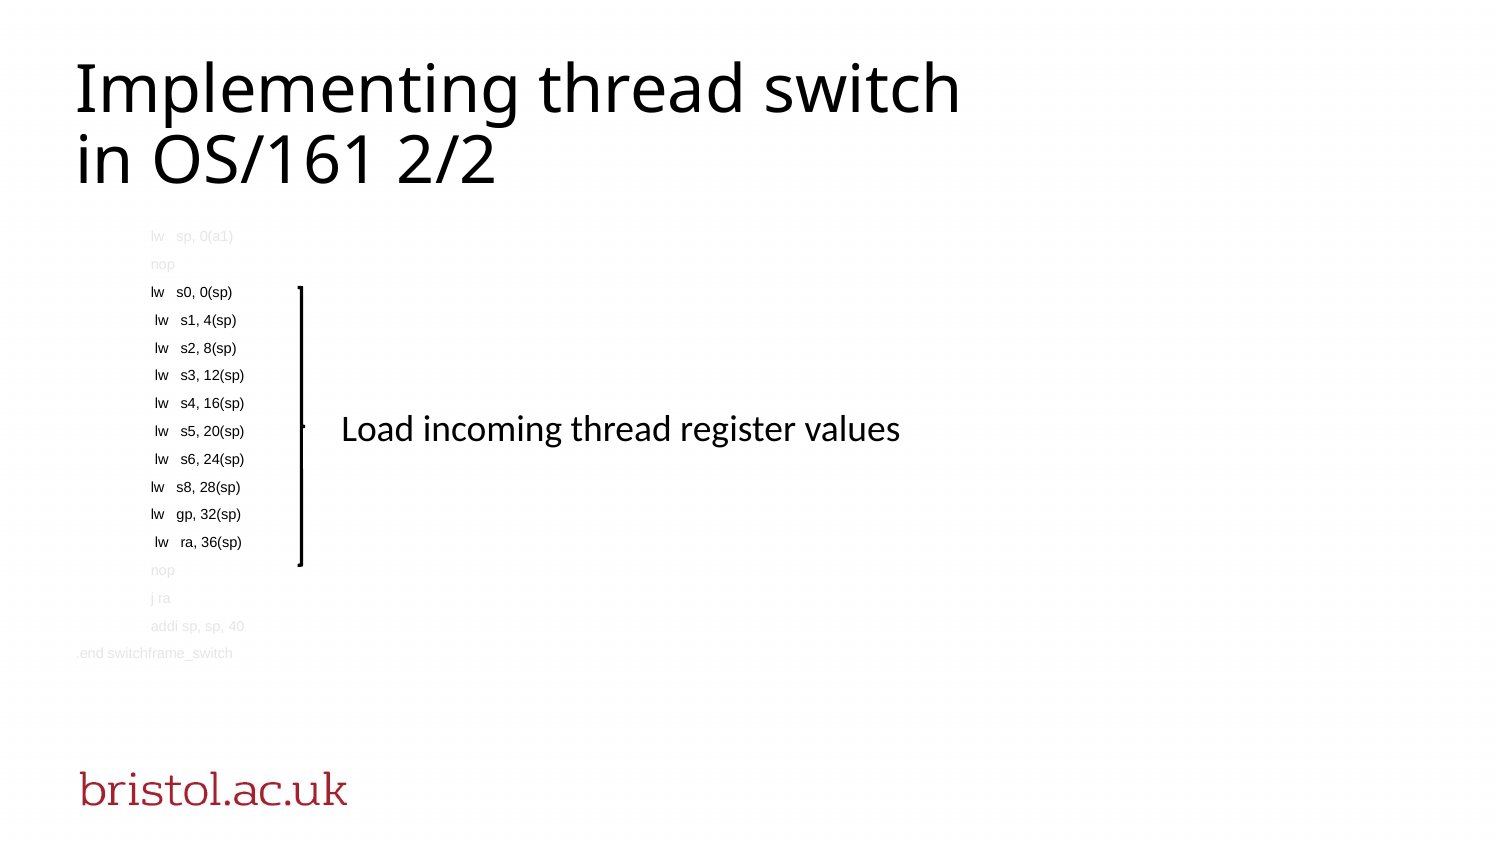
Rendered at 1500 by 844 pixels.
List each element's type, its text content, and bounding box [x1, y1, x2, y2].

list lw sp, 0(a1) nop lw s0, 0(sp) lw s1, 4(sp) lw s2, 8(sp) lw s3, 12(sp) lw s4, 16(sp) lw s5, 20(sp) lw s6, 24(sp) lw s8, 28(sp) lw gp, 32(sp) lw ra, 36(sp) nop j ra addi sp, sp, 40 .end switchframe_switch [60, 224, 1440, 699]
title Implementing thread switch in OS/161 2/2 [60, 44, 1440, 209]
text_box Load incoming thread register values [326, 396, 923, 457]
